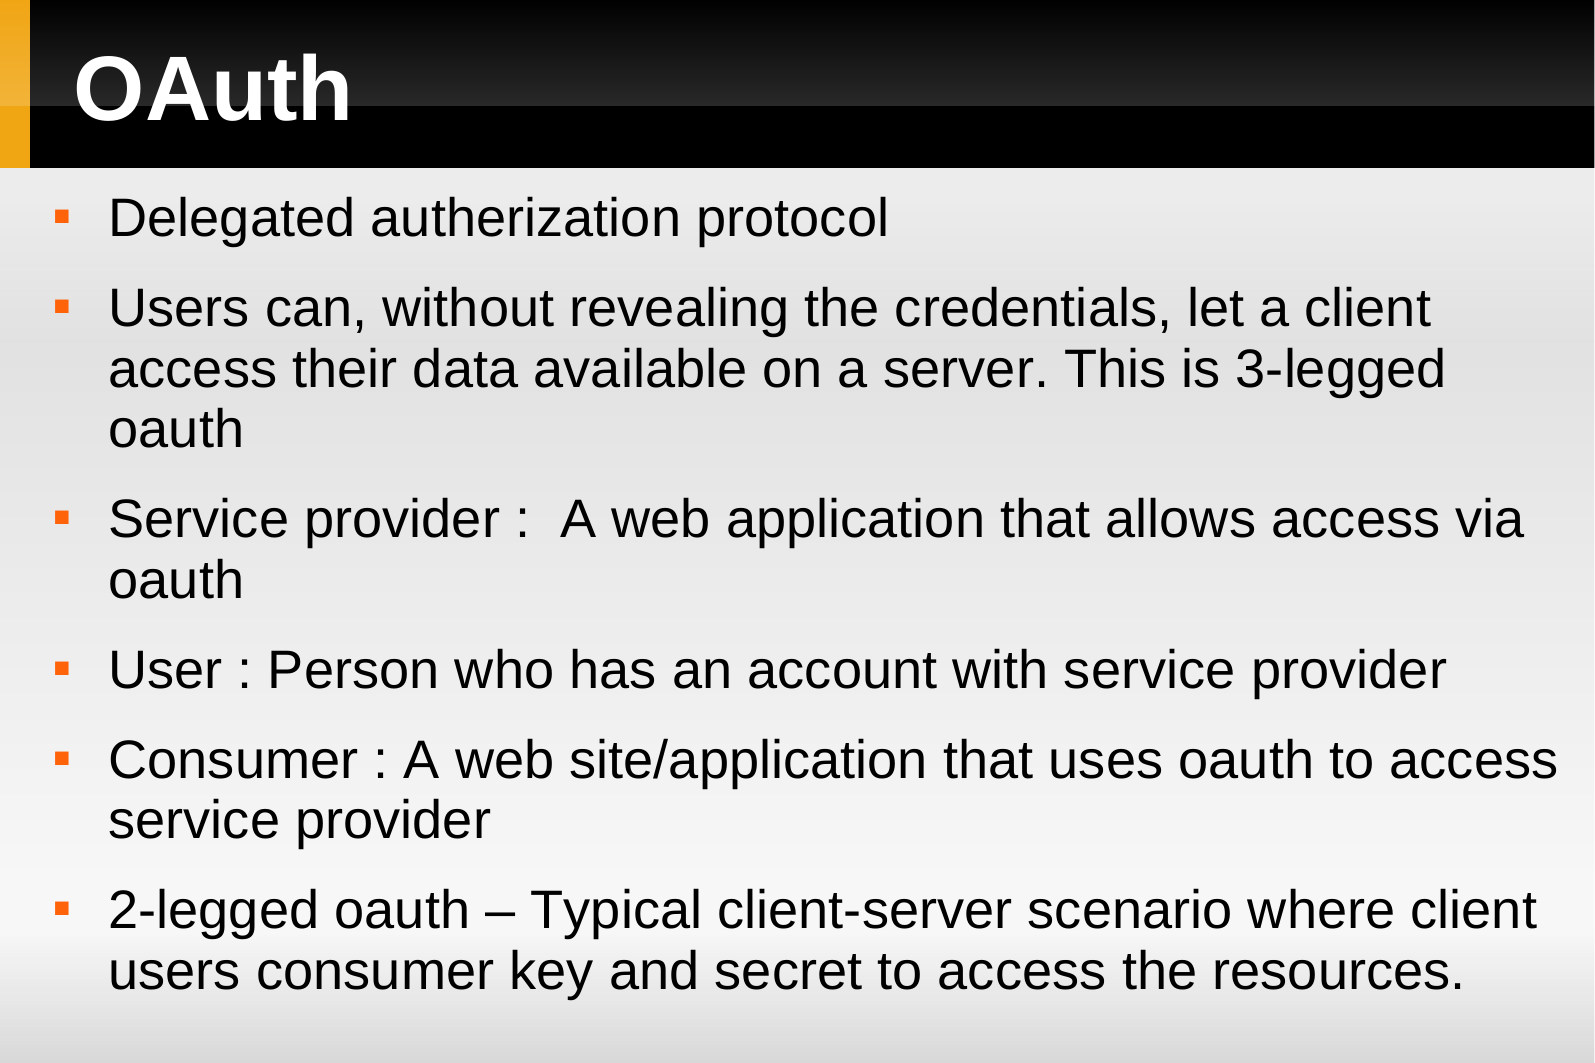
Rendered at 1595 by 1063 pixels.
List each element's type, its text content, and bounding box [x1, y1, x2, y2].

picture [0, 0, 1595, 1063]
title OAuth [74, 7, 1510, 171]
list Delegated autherization protocol Users can, without revealing the credentials, let a client access their data available on a server. This is 3-legged oauth Service provider : A web application that allows access via oauth User : Person who has an account with service provider Consumer : A web site/application that uses oauth to access service provider 2-legged oauth – Typical client-server scenario where client users consumer key and secret to access the resources. [37, 187, 1576, 1063]
